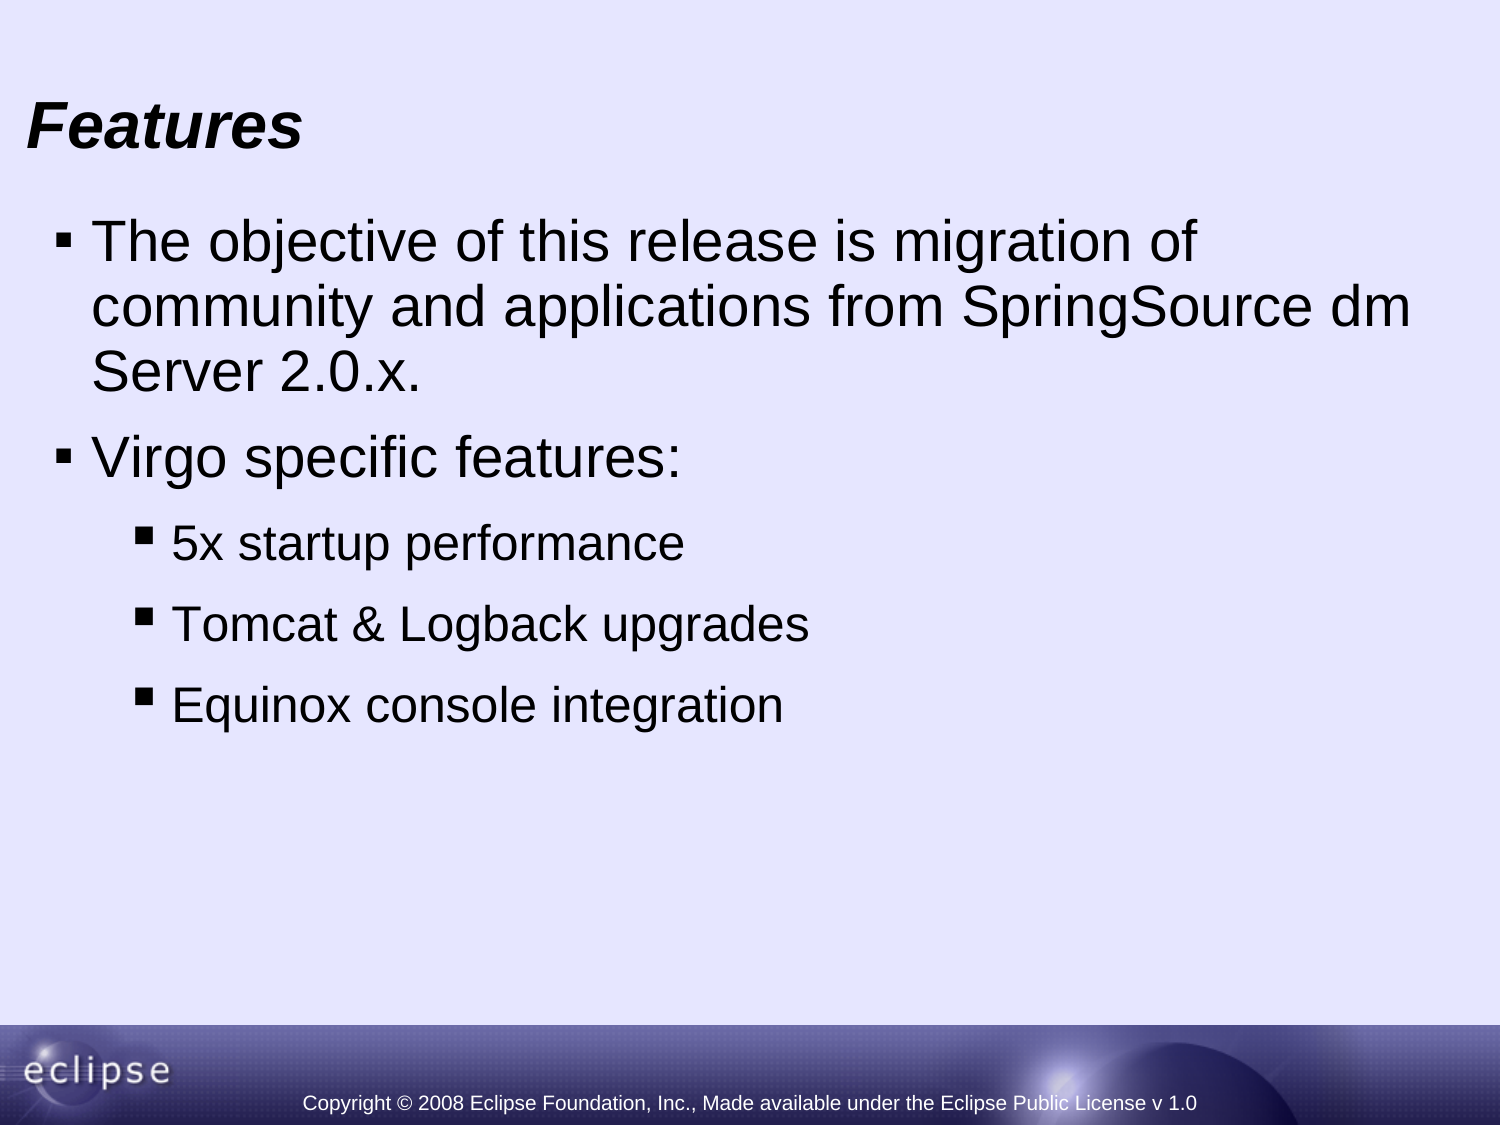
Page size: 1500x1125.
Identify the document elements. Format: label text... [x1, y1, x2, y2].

picture [0, 1025, 1500, 1125]
title Features [26, 84, 1474, 172]
list The objective of this release is migration of community and applications from SpringSource dm Server 2.0.x. Virgo specific features: 5x startup performance Tomcat & Logback upgrades Equinox console integration [54, 208, 1480, 1042]
